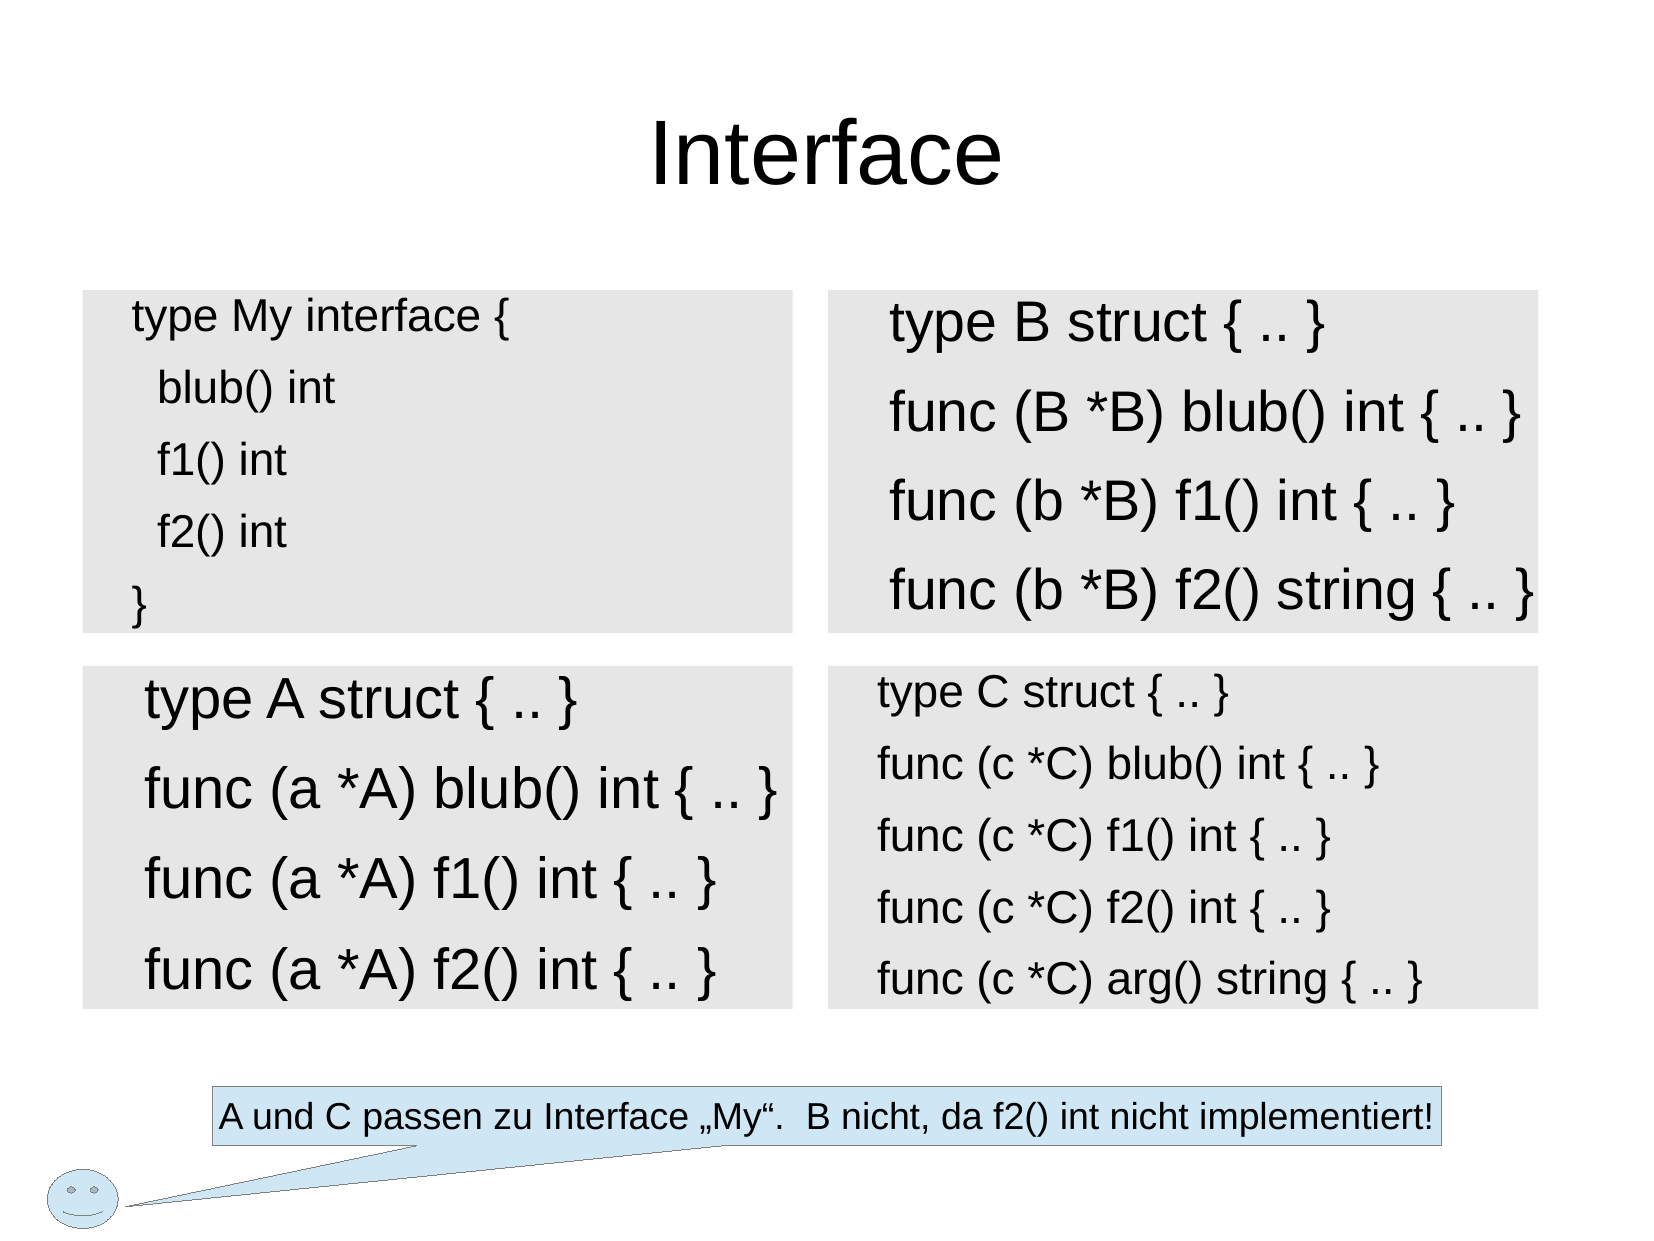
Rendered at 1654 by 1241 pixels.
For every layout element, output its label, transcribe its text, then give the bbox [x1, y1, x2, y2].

title Interface [82, 49, 1571, 257]
text_box A und C passen zu Interface „My“. B nicht, da f2() int nicht implementiert! [125, 1086, 1442, 1207]
list type My interface { blub() int f1() int f2() int } [82, 290, 793, 634]
list type A struct { .. } func (a *A) blub() int { .. } func (a *A) f1() int { .. } func (a *A) f2() int { .. } [82, 665, 793, 1009]
list type C struct { .. } func (c *C) blub() int { .. } func (c *C) f1() int { .. } func (c *C) f2() int { .. } func (c *C) arg() string { .. } [828, 665, 1539, 1009]
list type B struct { .. } func (B *B) blub() int { .. } func (b *B) f1() int { .. } func (b *B) f2() string { .. } [828, 290, 1539, 634]
text_box [47, 1169, 119, 1229]
